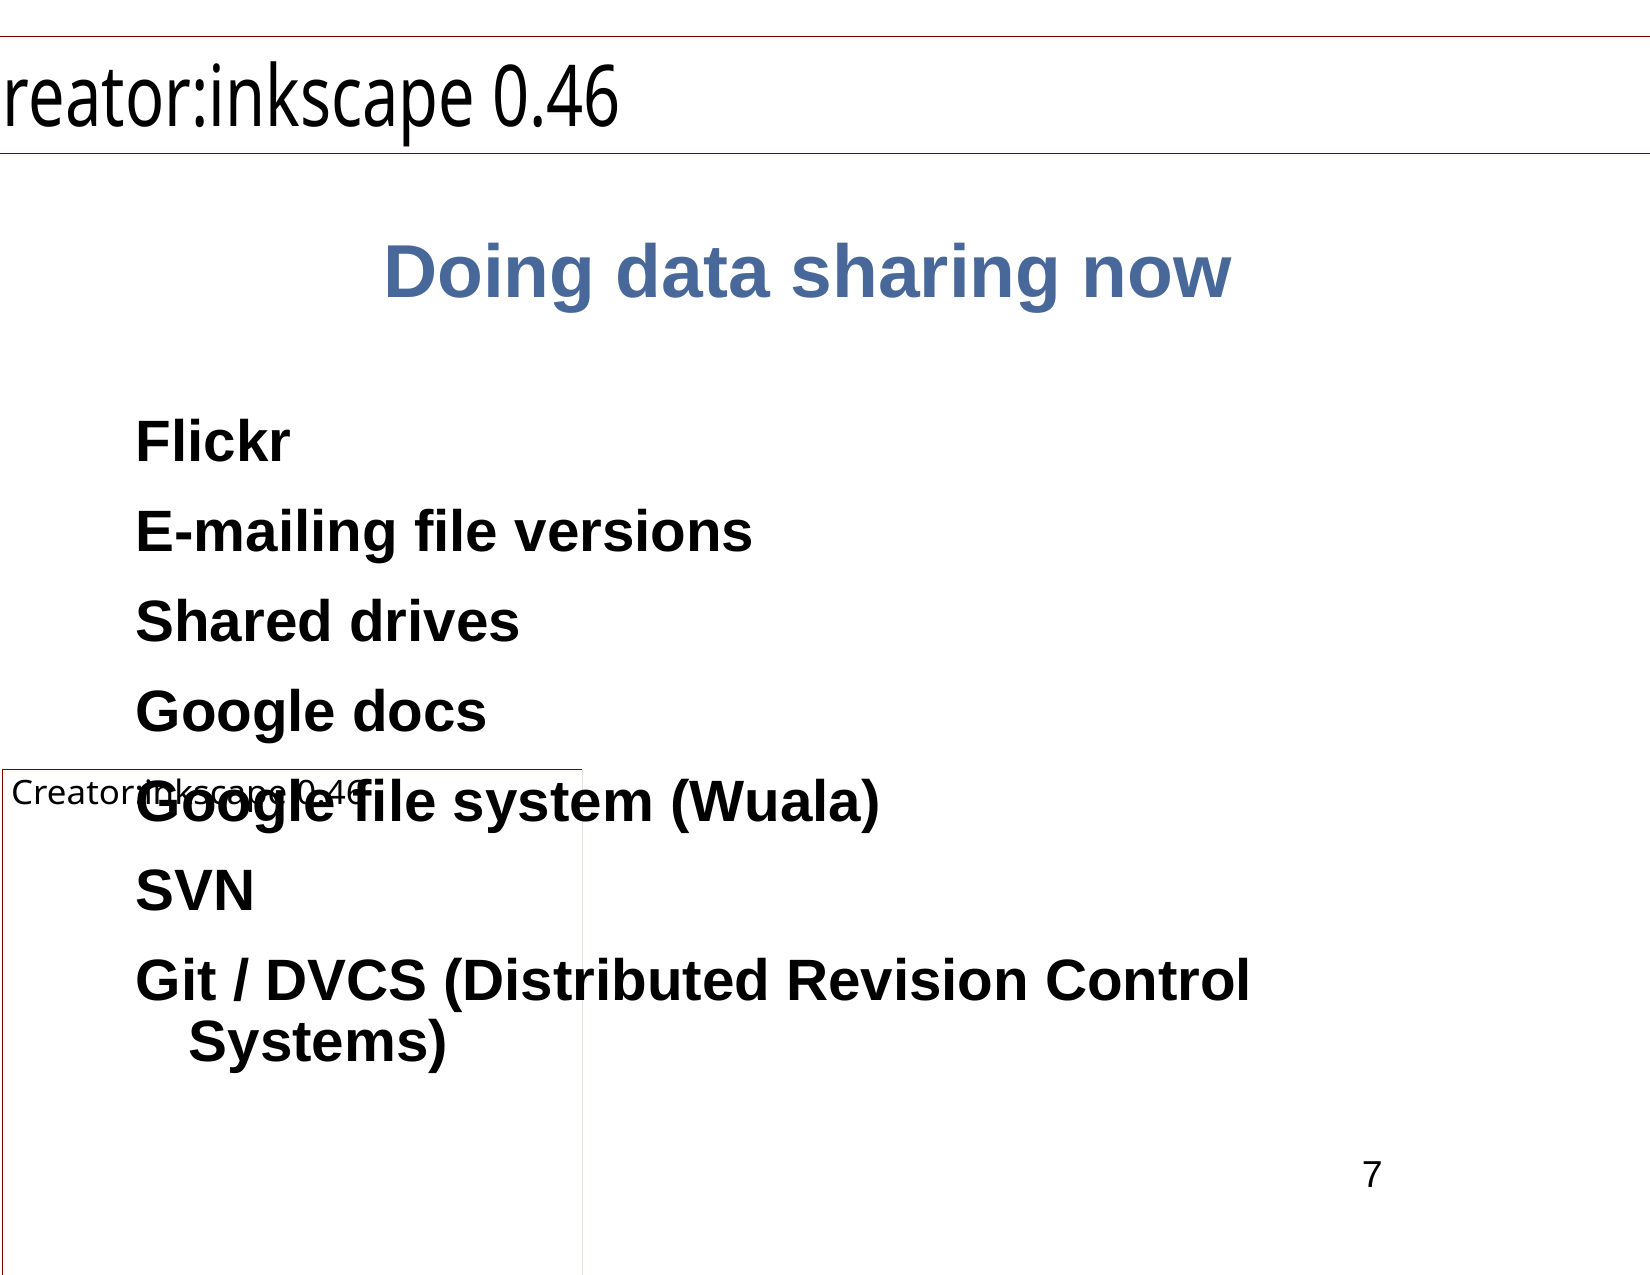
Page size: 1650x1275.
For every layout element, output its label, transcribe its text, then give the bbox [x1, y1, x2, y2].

list Flickr E-mailing file versions Shared drives Google docs Google file system (Wuala) SVN Git / DVCS (Distributed Revision Control Systems) [118, 413, 1498, 1126]
title Doing data sharing now [118, 177, 1498, 371]
